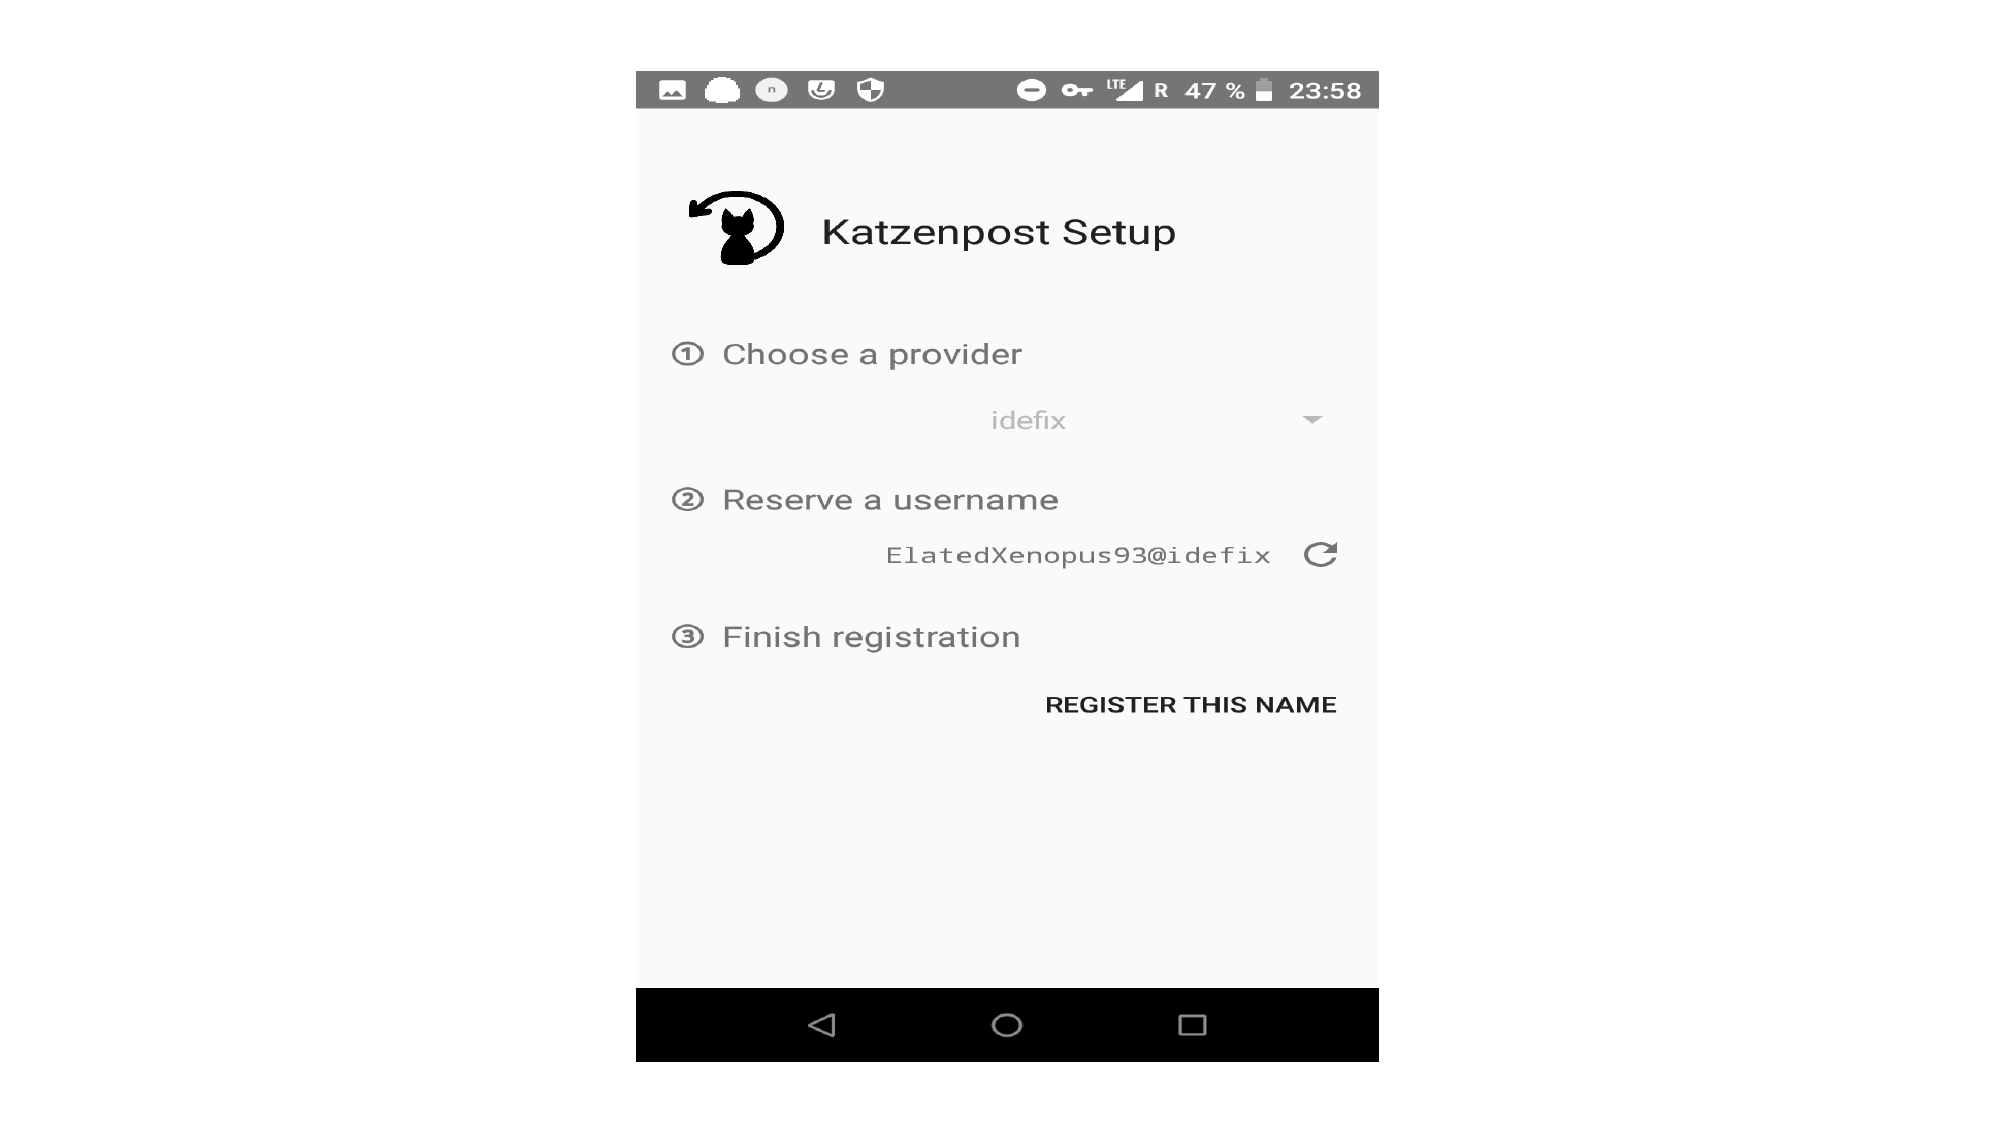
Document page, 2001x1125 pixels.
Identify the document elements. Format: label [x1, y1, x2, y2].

picture [636, 71, 1379, 1062]
